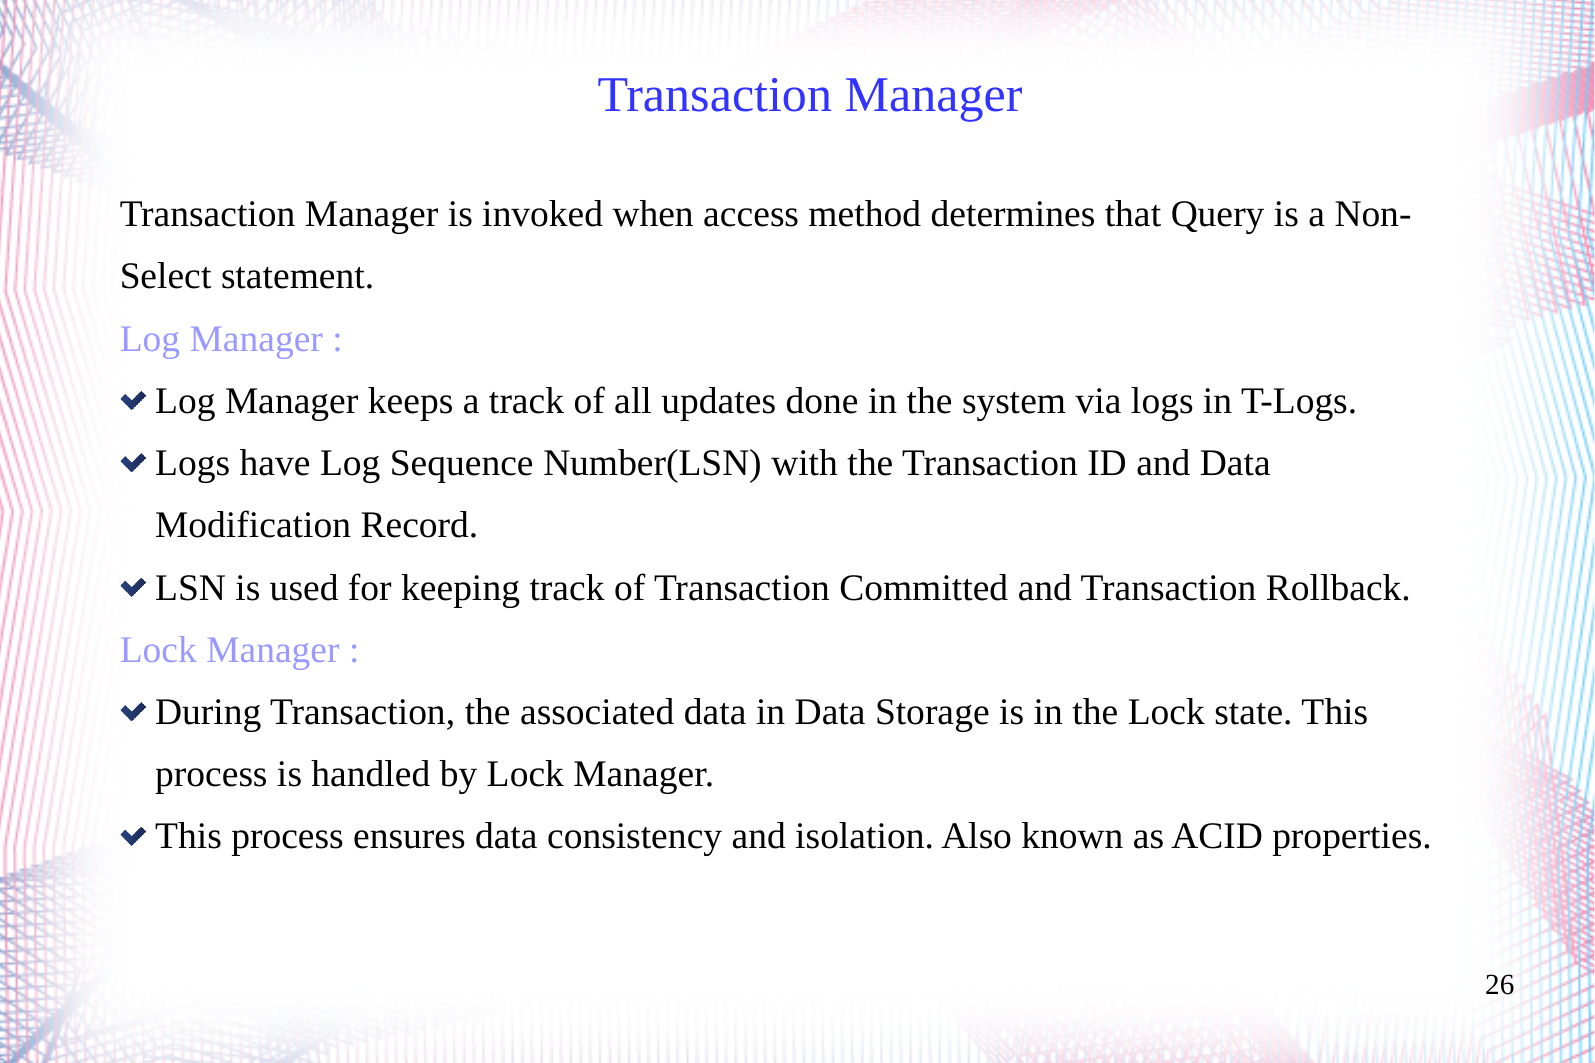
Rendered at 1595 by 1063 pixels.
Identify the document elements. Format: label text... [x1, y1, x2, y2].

text_box Transaction Manager is invoked when access method determines that Query is a Non-Select statement. Log Manager : Log Manager keeps a track of all updates done in the system via logs in T-Logs. Logs have Log Sequence Number(LSN) with the Transaction ID and Data Modification Record. LSN is used for keeping track of Transaction Committed and Transaction Rollback. Lock Manager : During Transaction, the associated data in Data Storage is in the Lock state. This process is handled by Lock Manager. This process ensures data consistency and isolation. Also known as ACID properties. [105, 165, 1471, 976]
picture [0, 0, 1595, 1063]
text_box Transaction Manager [105, 60, 1516, 132]
